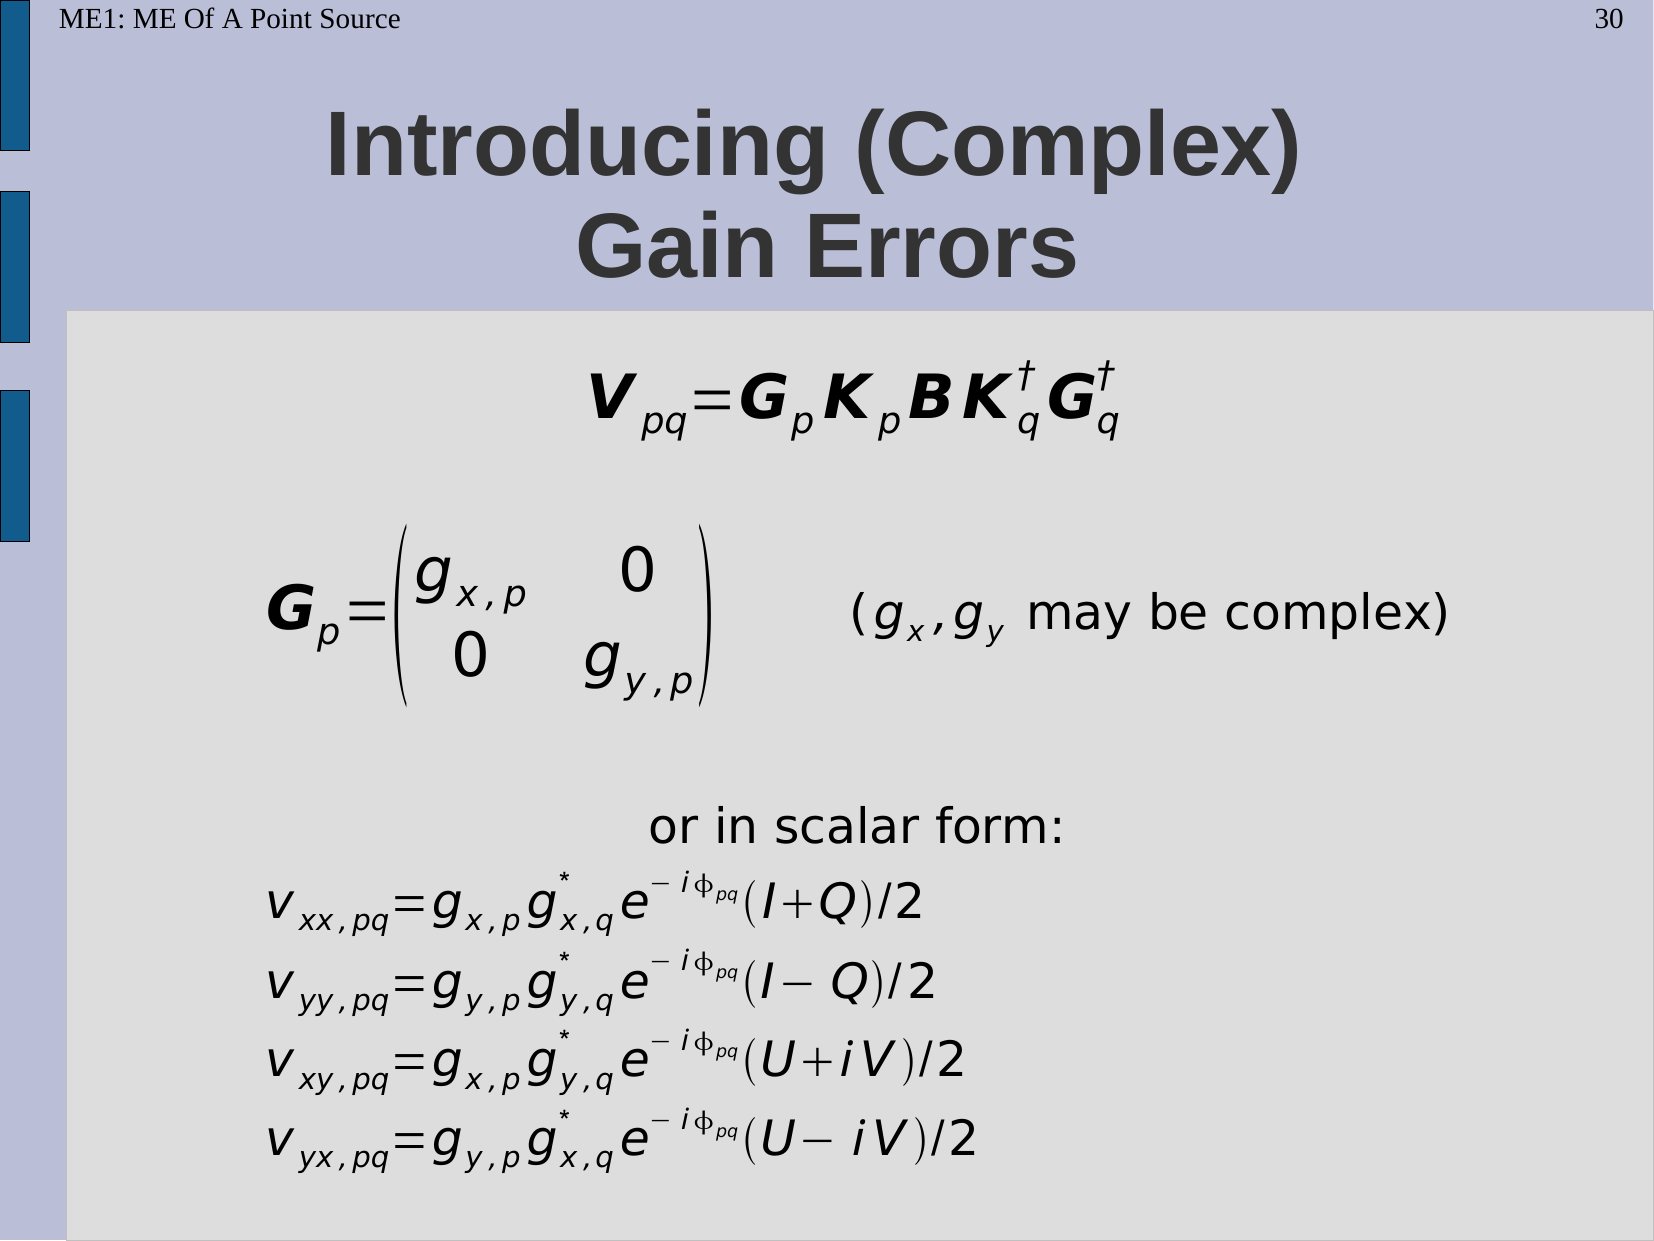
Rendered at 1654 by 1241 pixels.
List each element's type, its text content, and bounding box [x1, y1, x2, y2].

title Introducing (Complex) Gain Errors [121, 87, 1534, 302]
chart [259, 354, 1447, 1176]
